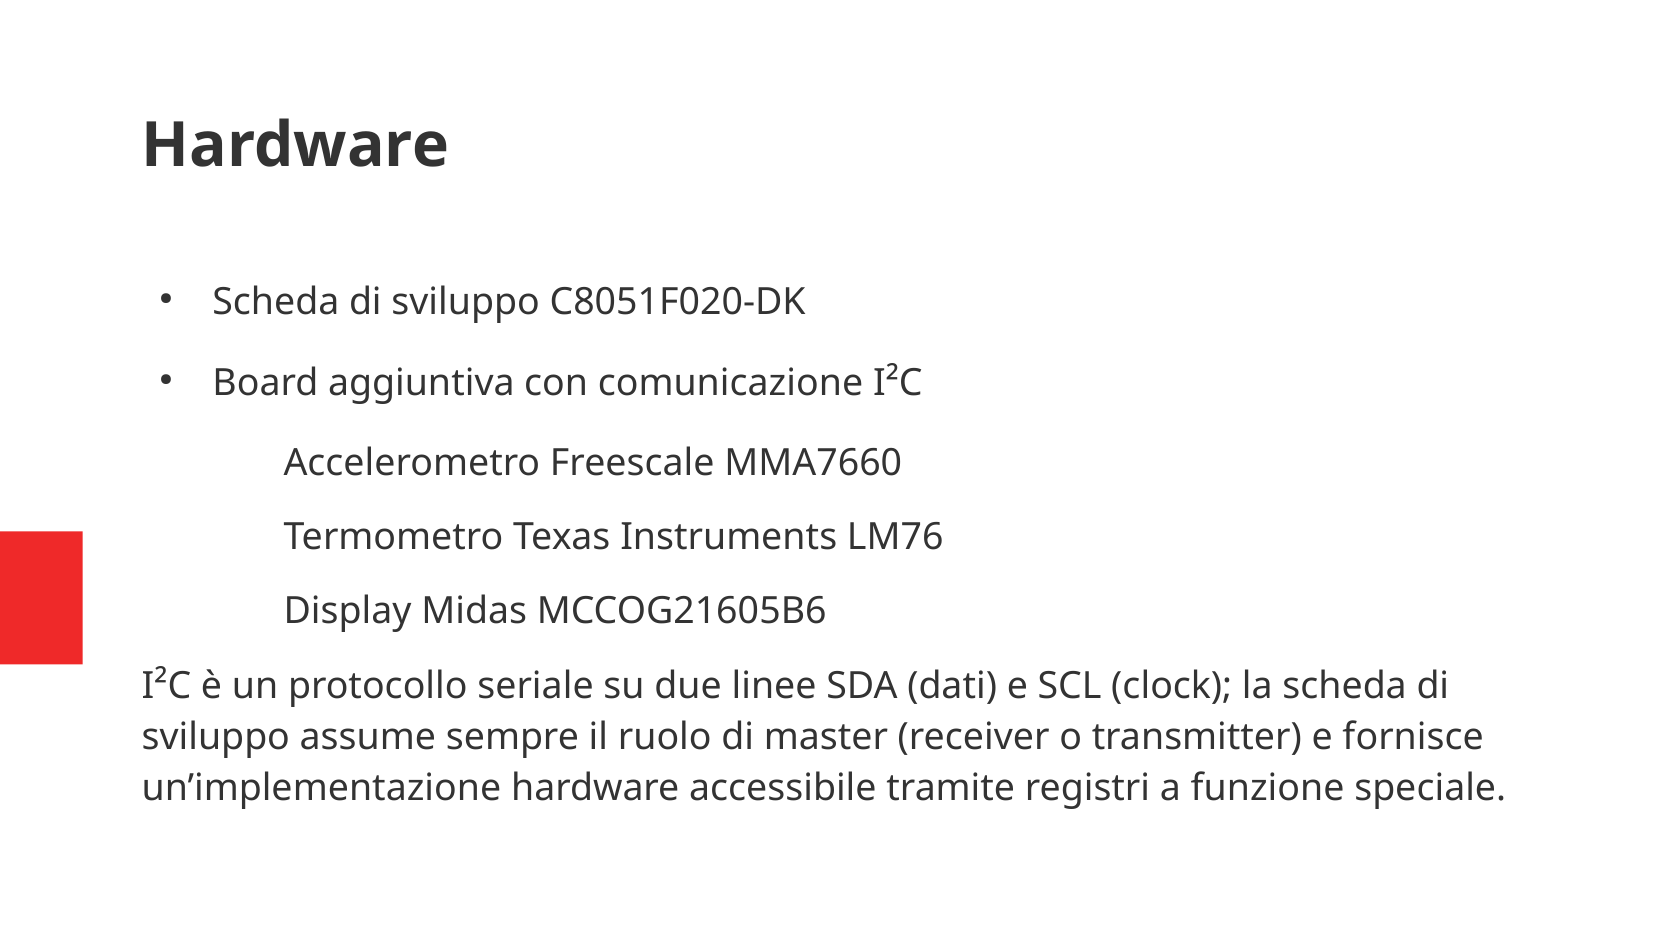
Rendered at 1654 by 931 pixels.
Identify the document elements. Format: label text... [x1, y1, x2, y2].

title Hardware [141, 53, 1548, 231]
list Scheda di sviluppo C8051F020-DK Board aggiuntiva con comunicazione I²C Accelerometro Freescale MMA7660 Termometro Texas Instruments LM76 Display Midas MCCOG21605B6 I²C è un protocollo seriale su due linee SDA (dati) e SCL (clock); la scheda di sviluppo assume sempre il ruolo di master (receiver o transmitter) e fornisce un’implementazione hardware accessibile tramite registri a funzione speciale. [141, 274, 1548, 815]
